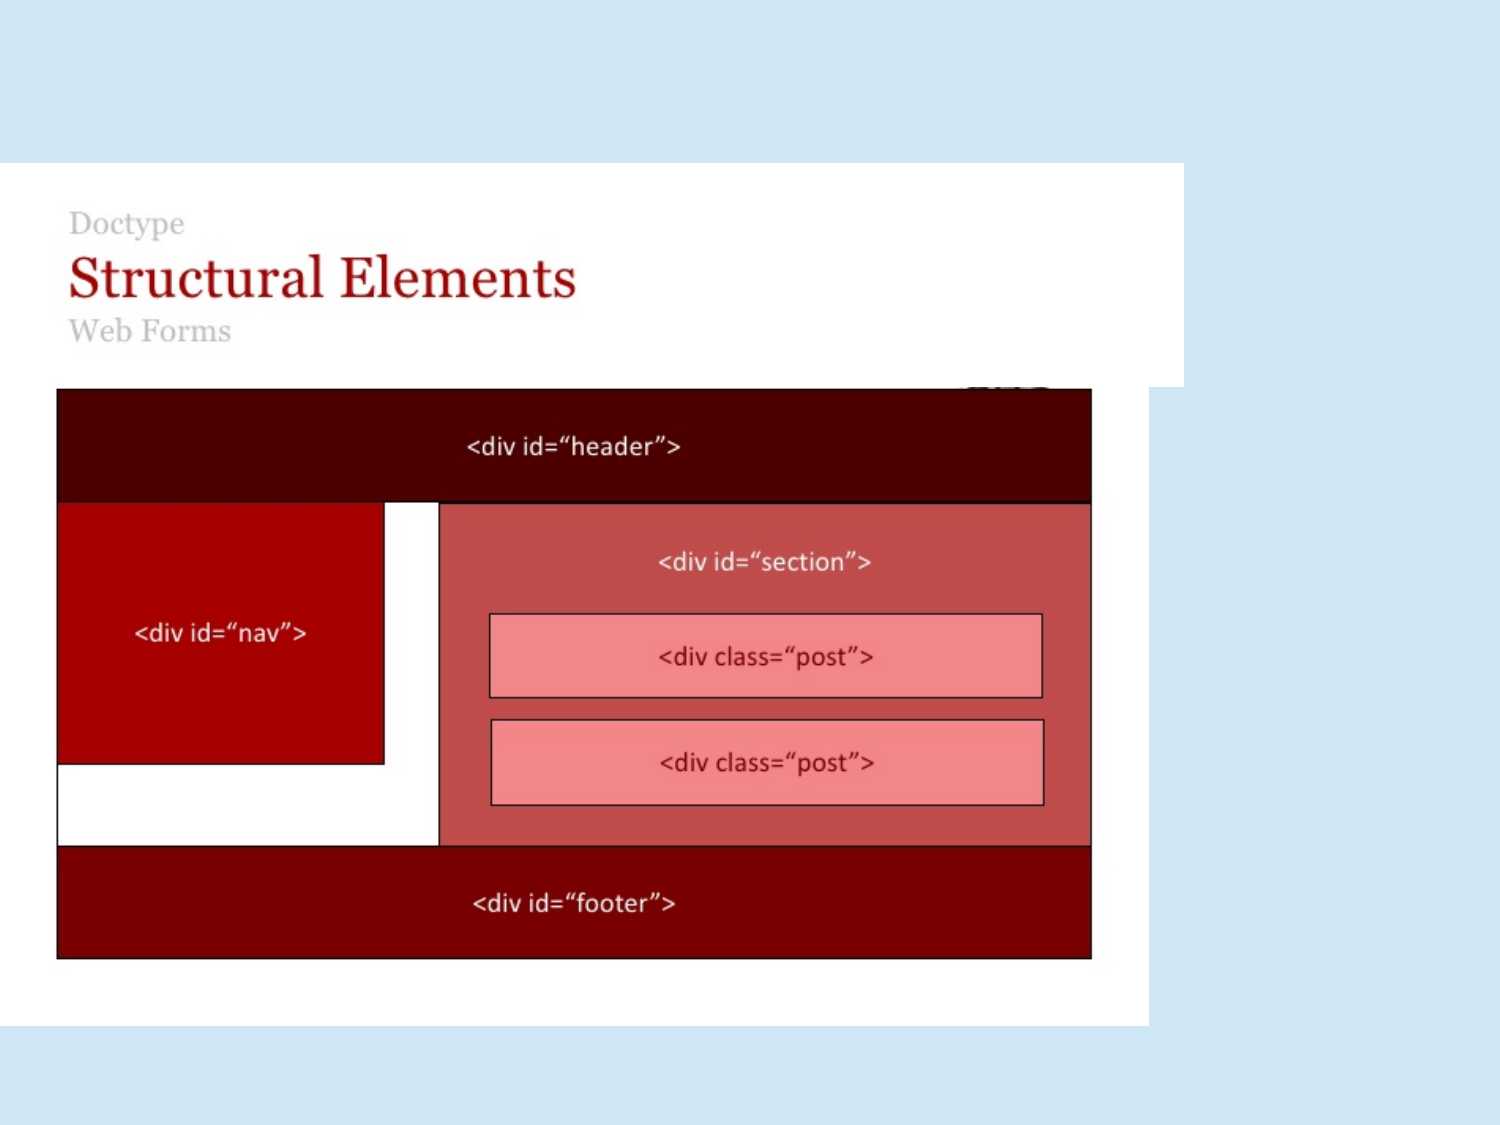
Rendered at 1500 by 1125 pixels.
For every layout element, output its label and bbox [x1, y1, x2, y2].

picture [0, 163, 1184, 1026]
